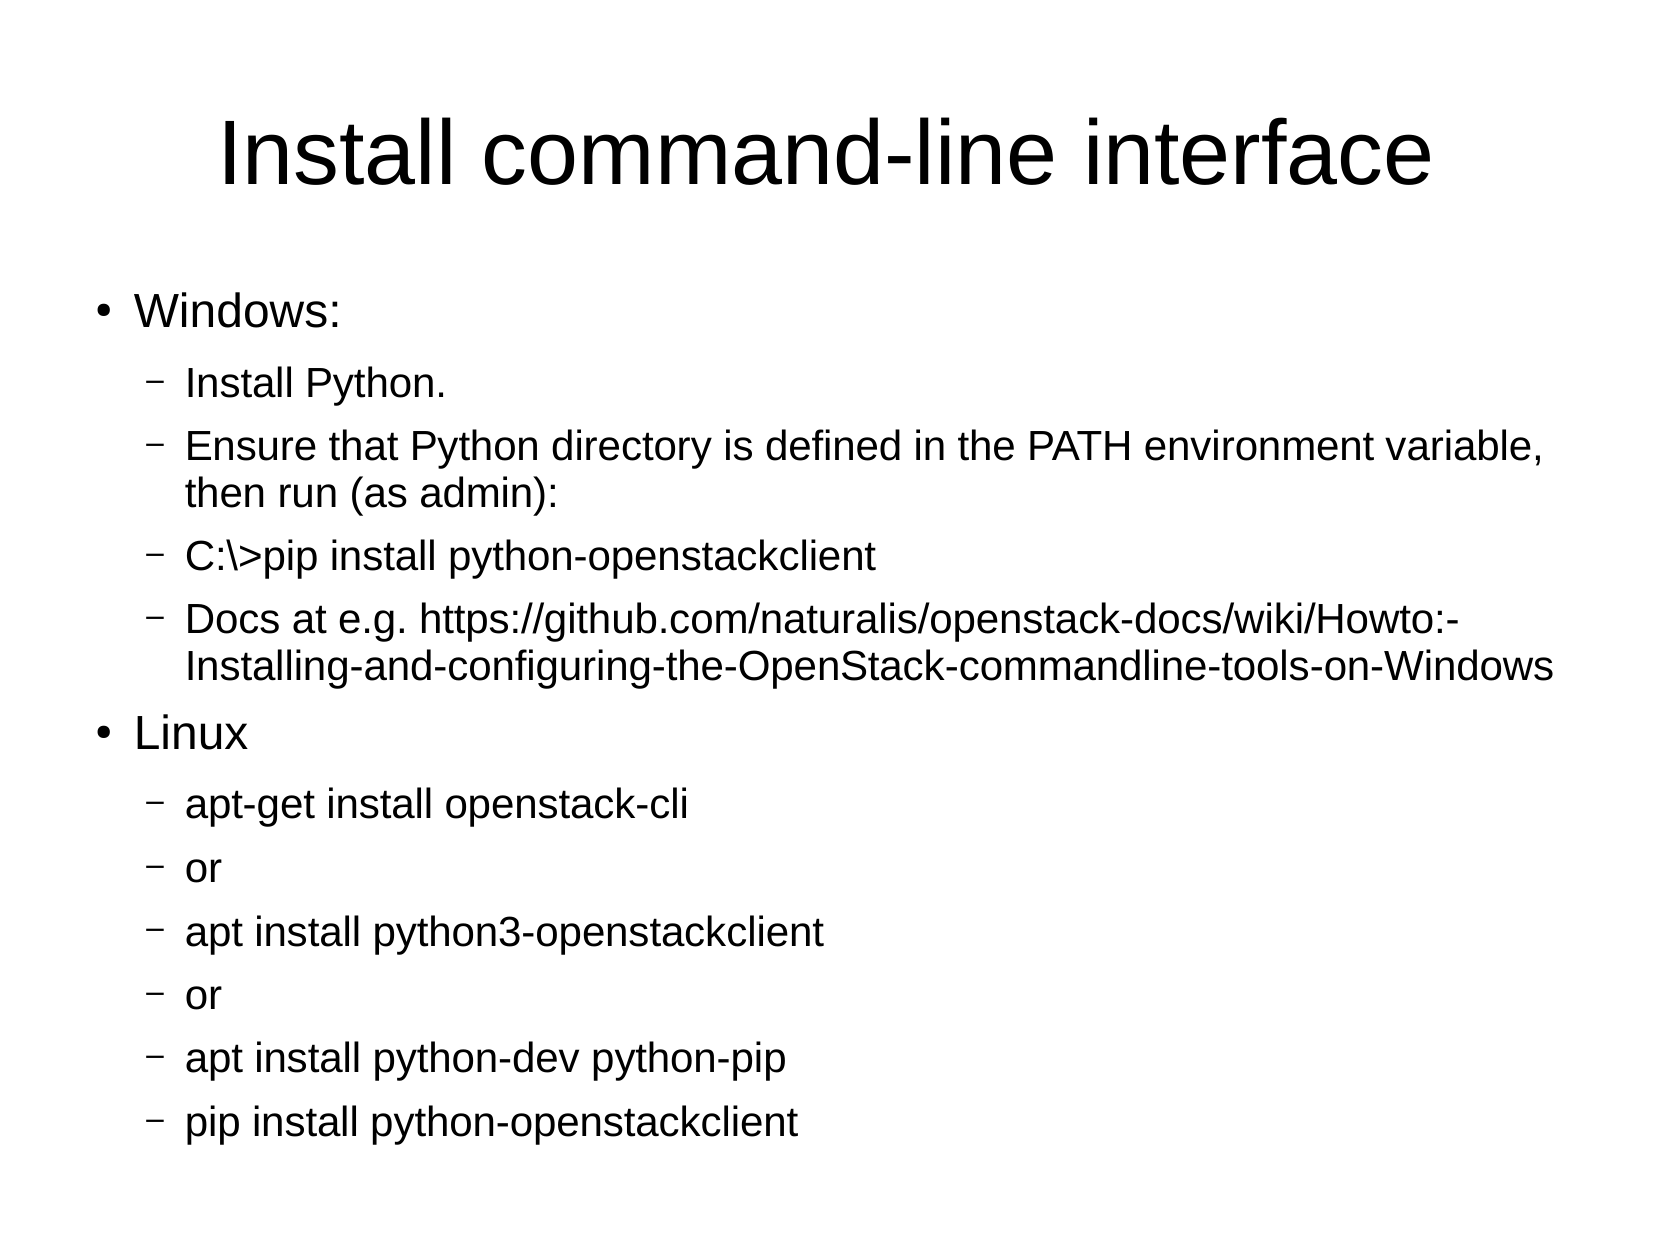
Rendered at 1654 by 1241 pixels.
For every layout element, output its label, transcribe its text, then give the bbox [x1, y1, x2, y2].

list Windows: Install Python. Ensure that Python directory is defined in the PATH environment variable, then run (as admin): C:\>pip install python-openstackclient Docs at e.g. https://github.com/naturalis/openstack-docs/wiki/Howto:-Installing-and-configuring-the-OpenStack-commandline-tools-on-Windows Linux apt-get install openstack-cli or apt install python3-openstackclient or apt install python-dev python-pip pip install python-openstackclient [82, 284, 1571, 1180]
title Install command-line interface [82, 49, 1571, 257]
